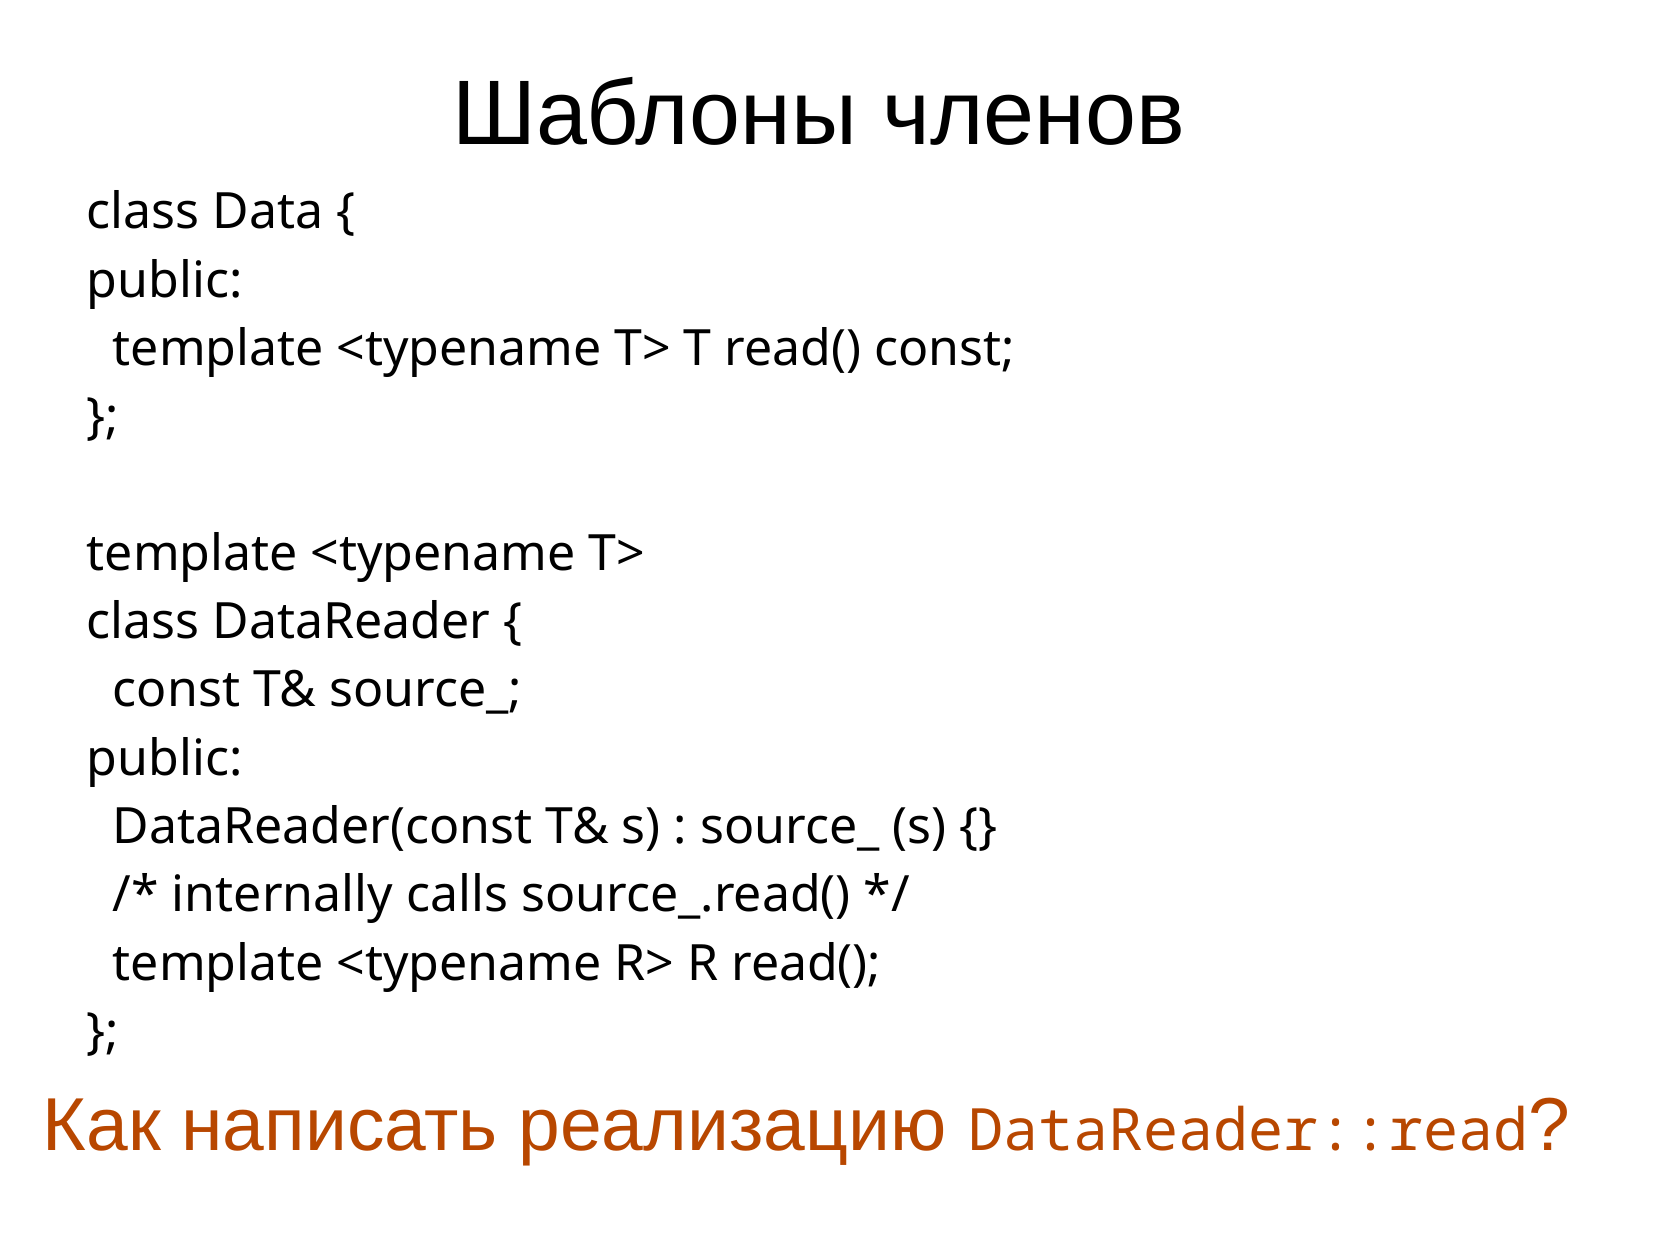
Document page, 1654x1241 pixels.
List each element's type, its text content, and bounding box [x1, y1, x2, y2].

title Шаблоны членов [75, 37, 1564, 188]
title Как написать реализацию DataReader::read? [37, 1050, 1576, 1201]
subtitle class Data { public: template <typename T> T read() const; }; template <typename T> class DataReader { const T& source_; public: DataReader(const T& s) : source_ (s) {} /* internally calls source_.read() */ template <typename R> R read(); }; [86, 183, 1576, 1050]
